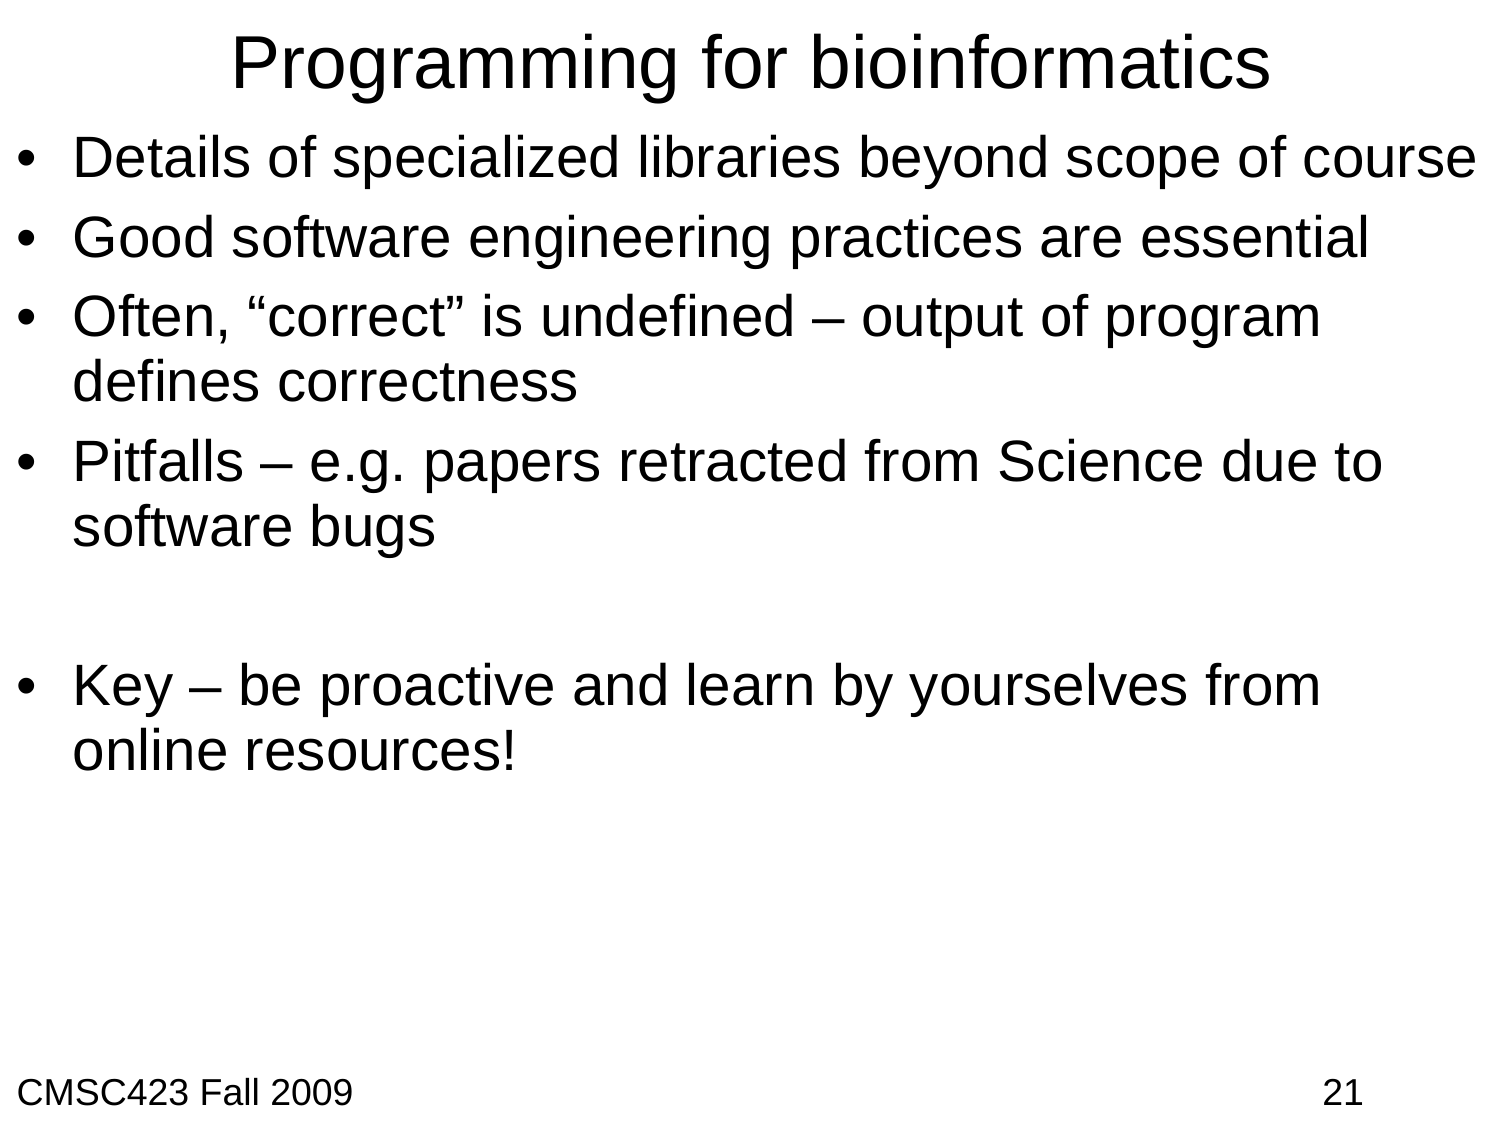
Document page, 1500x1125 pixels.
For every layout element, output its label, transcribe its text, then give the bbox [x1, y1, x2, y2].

title Programming for bioinformatics [19, 9, 1485, 116]
list Details of specialized libraries beyond scope of course Good software engineering practices are essential Often, “correct” is undefined – output of program defines correctness Pitfalls – e.g. papers retracted from Science due to software bugs Key – be proactive and learn by yourselves from online resources! [16, 124, 1485, 1072]
